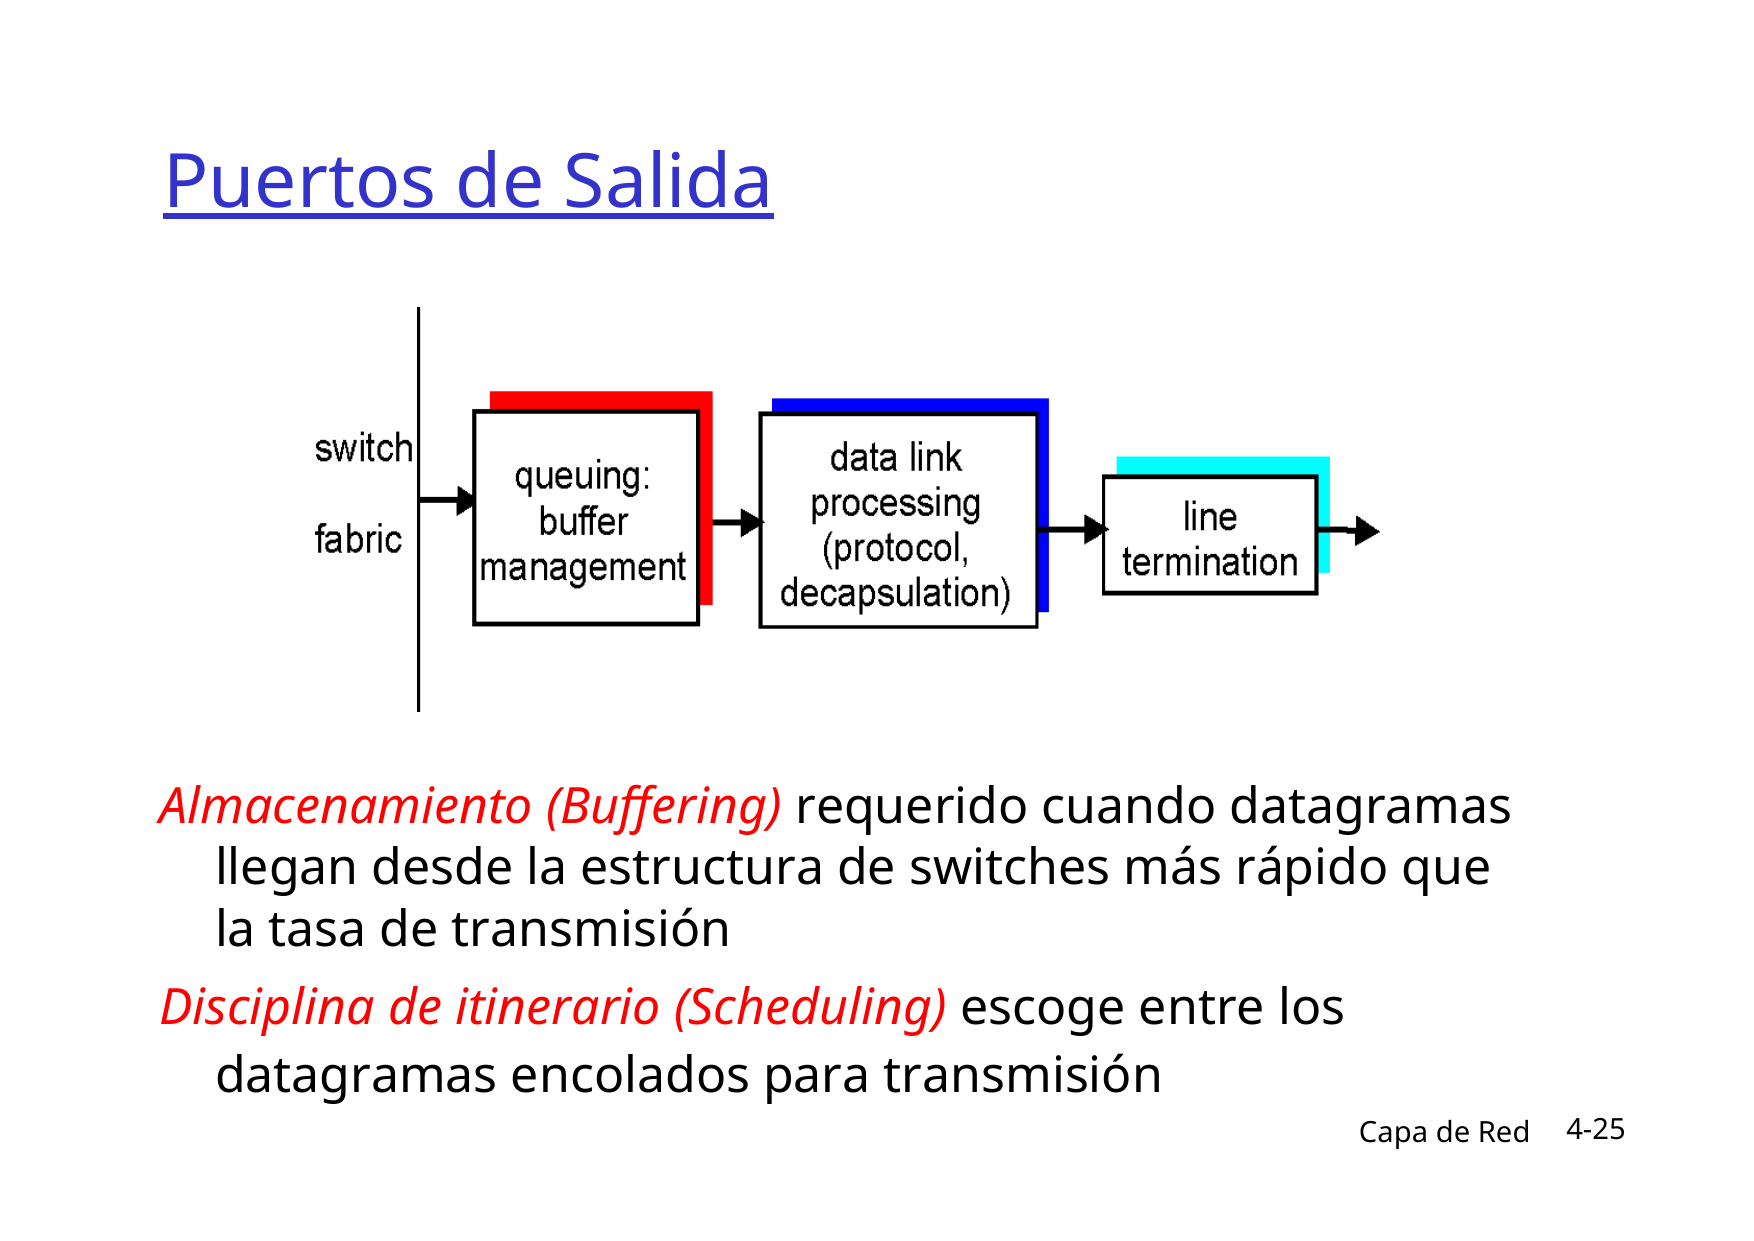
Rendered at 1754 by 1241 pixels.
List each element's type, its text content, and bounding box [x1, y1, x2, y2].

picture [315, 307, 1380, 712]
list Almacenamiento (Buffering) requerido cuando datagramas llegan desde la estructura de switches más rápido que la tasa de transmisión Disciplina de itinerario (Scheduling) escoge entre los datagramas encolados para transmisión [144, 766, 1551, 1136]
title Puertos de Salida [148, 123, 1540, 237]
